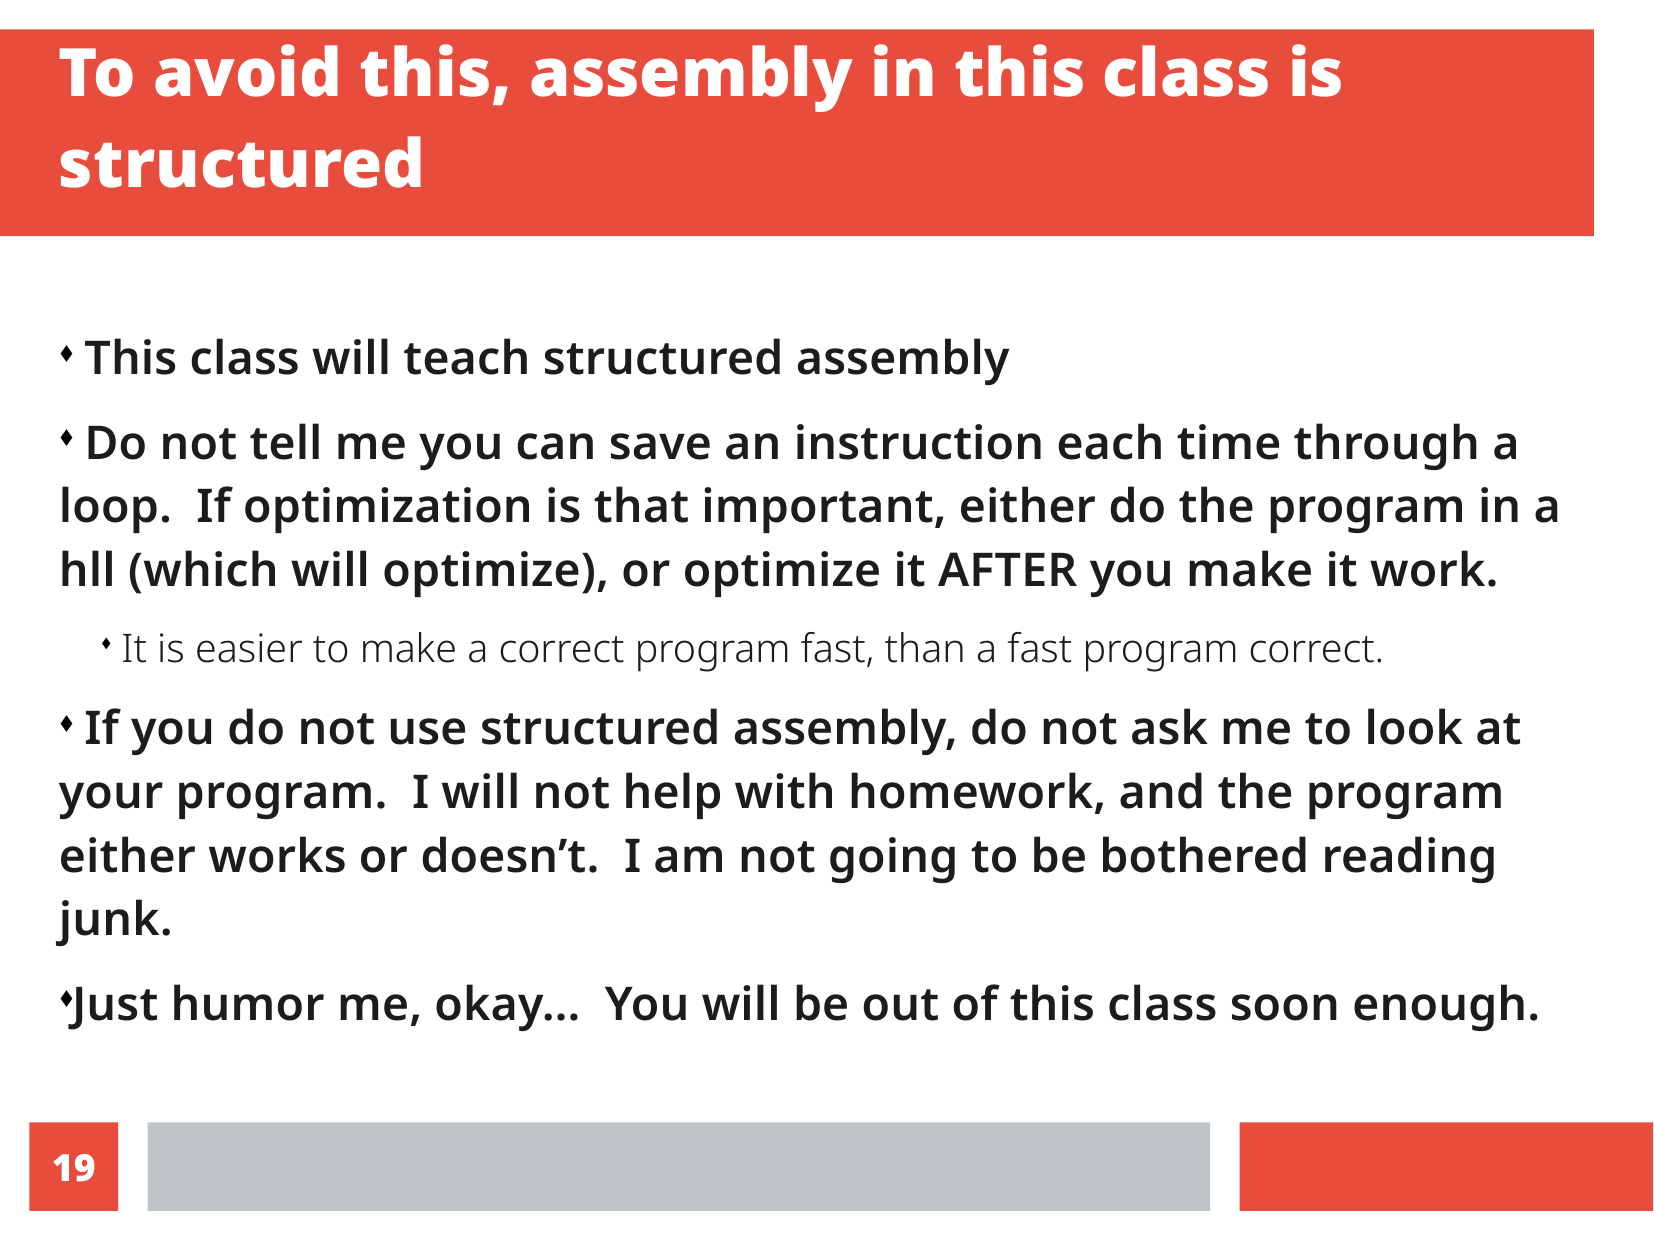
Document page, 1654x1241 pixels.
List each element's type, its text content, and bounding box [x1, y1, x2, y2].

list This class will teach structured assembly Do not tell me you can save an instruction each time through a loop. If optimization is that important, either do the program in a hll (which will optimize), or optimize it AFTER you make it work. It is easier to make a correct program fast, than a fast program correct. If you do not use structured assembly, do not ask me to look at your program. I will not help with homework, and the program either works or doesn’t. I am not going to be bothered reading junk. Just humor me, okay… You will be out of this class soon enough. [58, 324, 1565, 1093]
title To avoid this, assembly in this class is structured [58, 59, 1594, 207]
